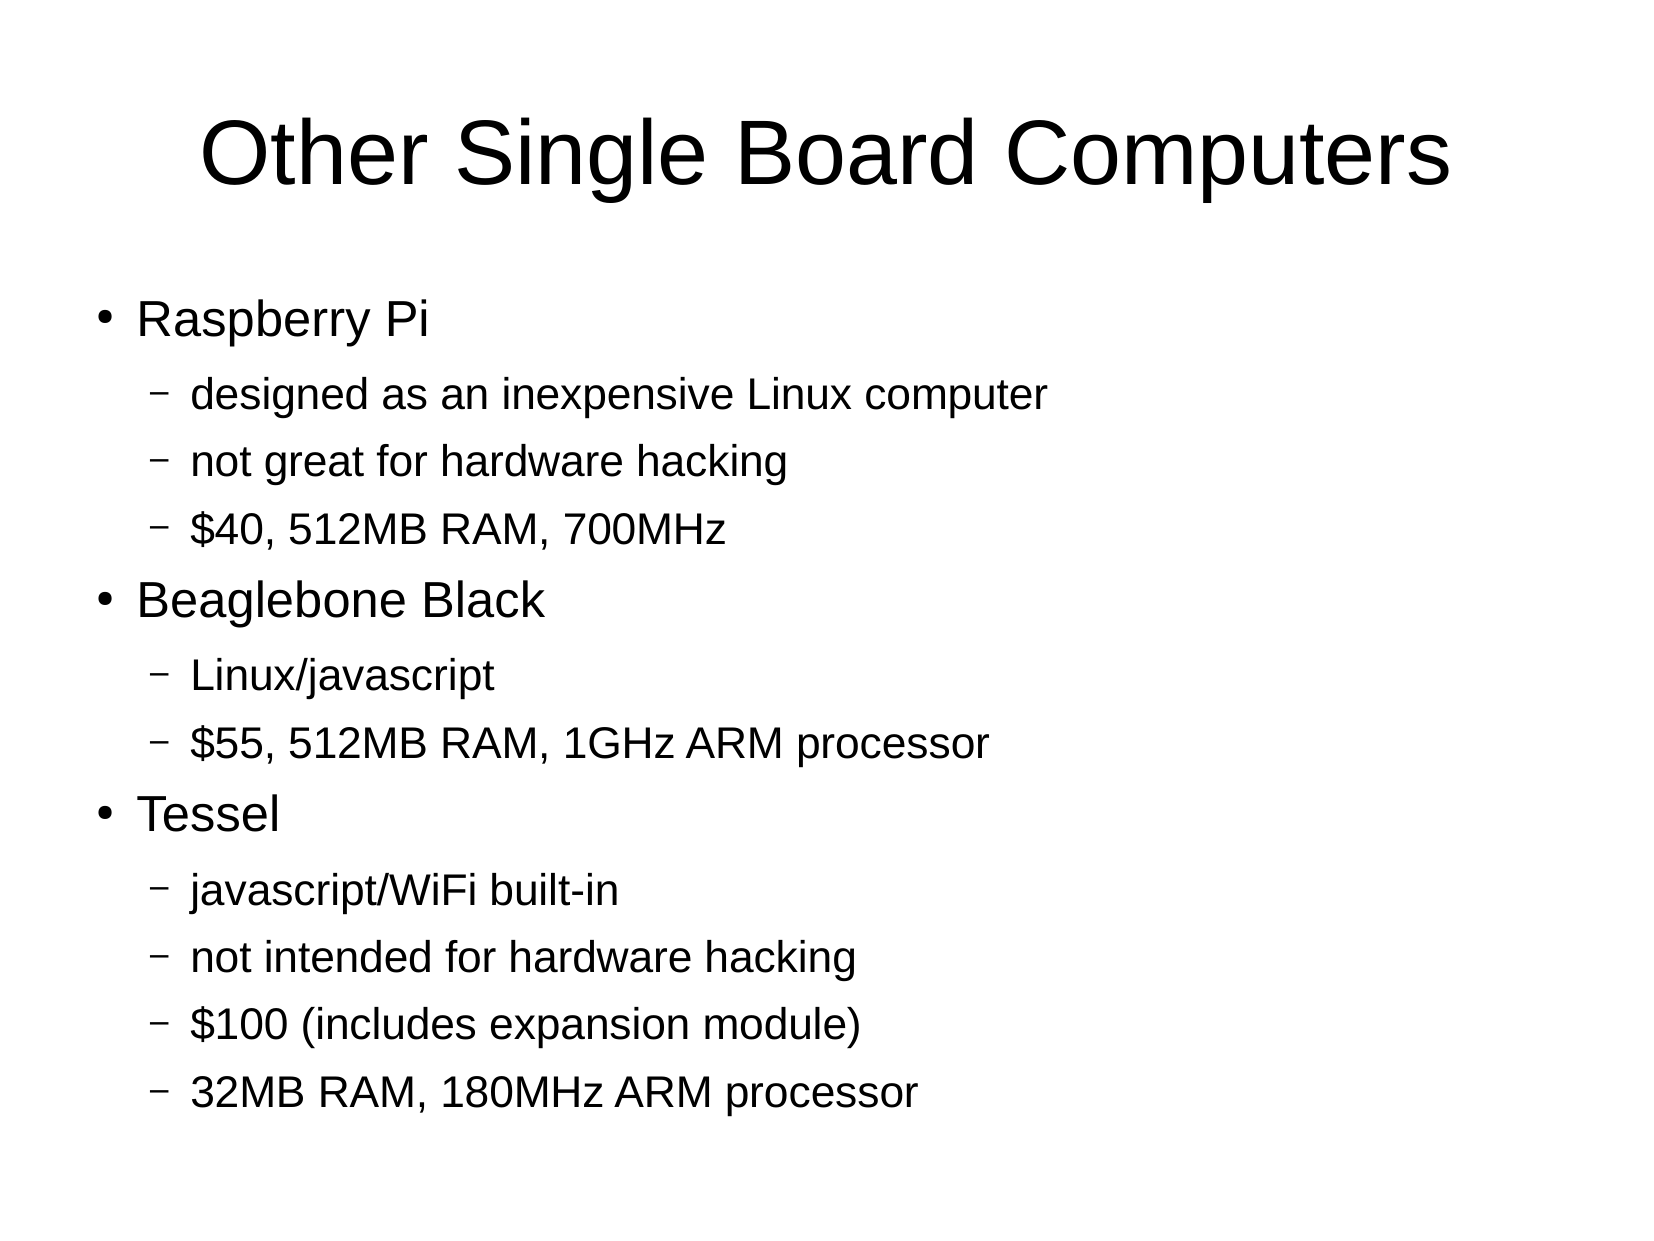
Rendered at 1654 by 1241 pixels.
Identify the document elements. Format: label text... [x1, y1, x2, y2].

list Raspberry Pi designed as an inexpensive Linux computer not great for hardware hacking $40, 512MB RAM, 700MHz Beaglebone Black Linux/javascript $55, 512MB RAM, 1GHz ARM processor Tessel javascript/WiFi built-in not intended for hardware hacking $100 (includes expansion module) 32MB RAM, 180MHz ARM processor [82, 290, 1571, 1126]
title Other Single Board Computers [82, 49, 1571, 257]
